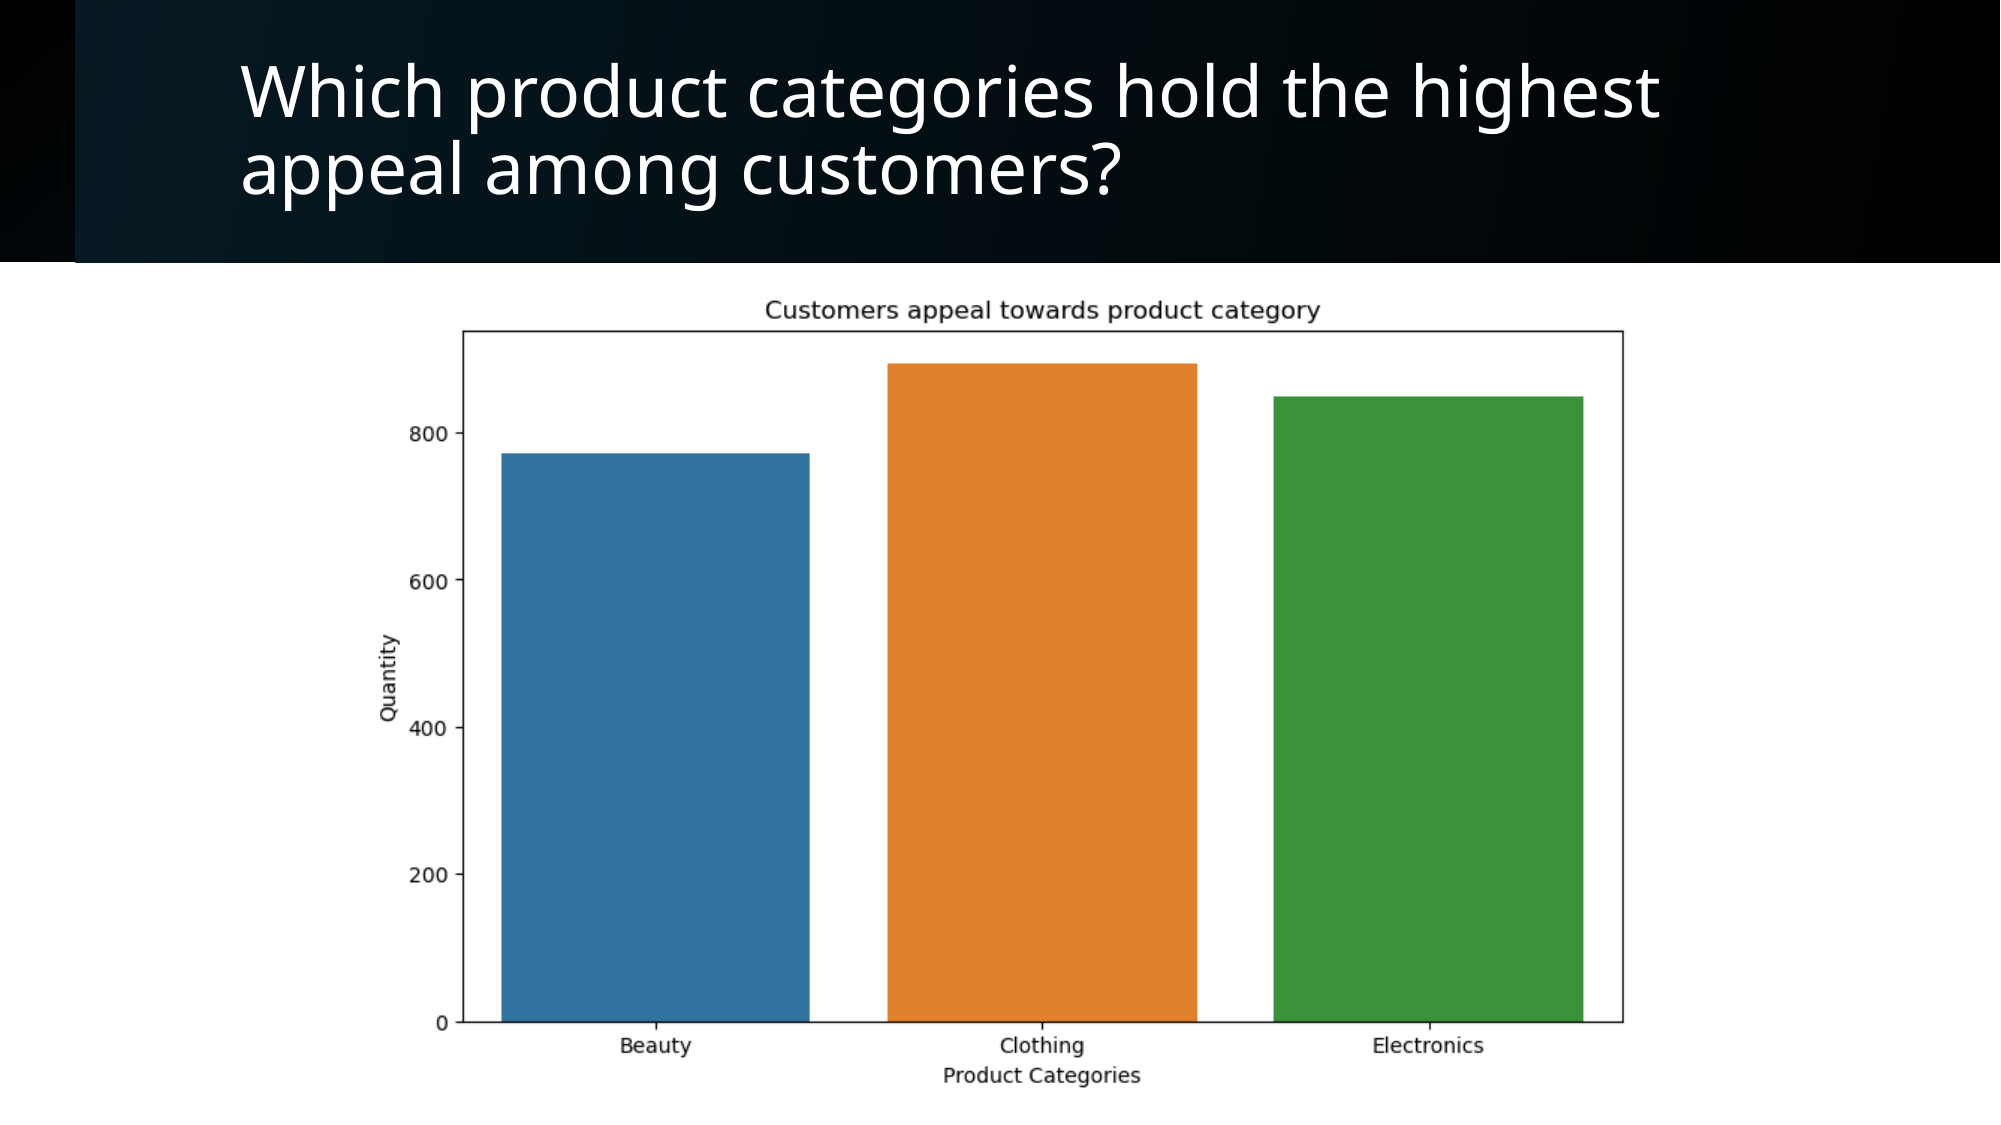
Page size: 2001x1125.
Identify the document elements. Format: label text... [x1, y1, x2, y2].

picture [364, 286, 1636, 1101]
title Which product categories hold the highest appeal among customers? [225, 48, 1849, 218]
text_box [0, 0, 2000, 1125]
